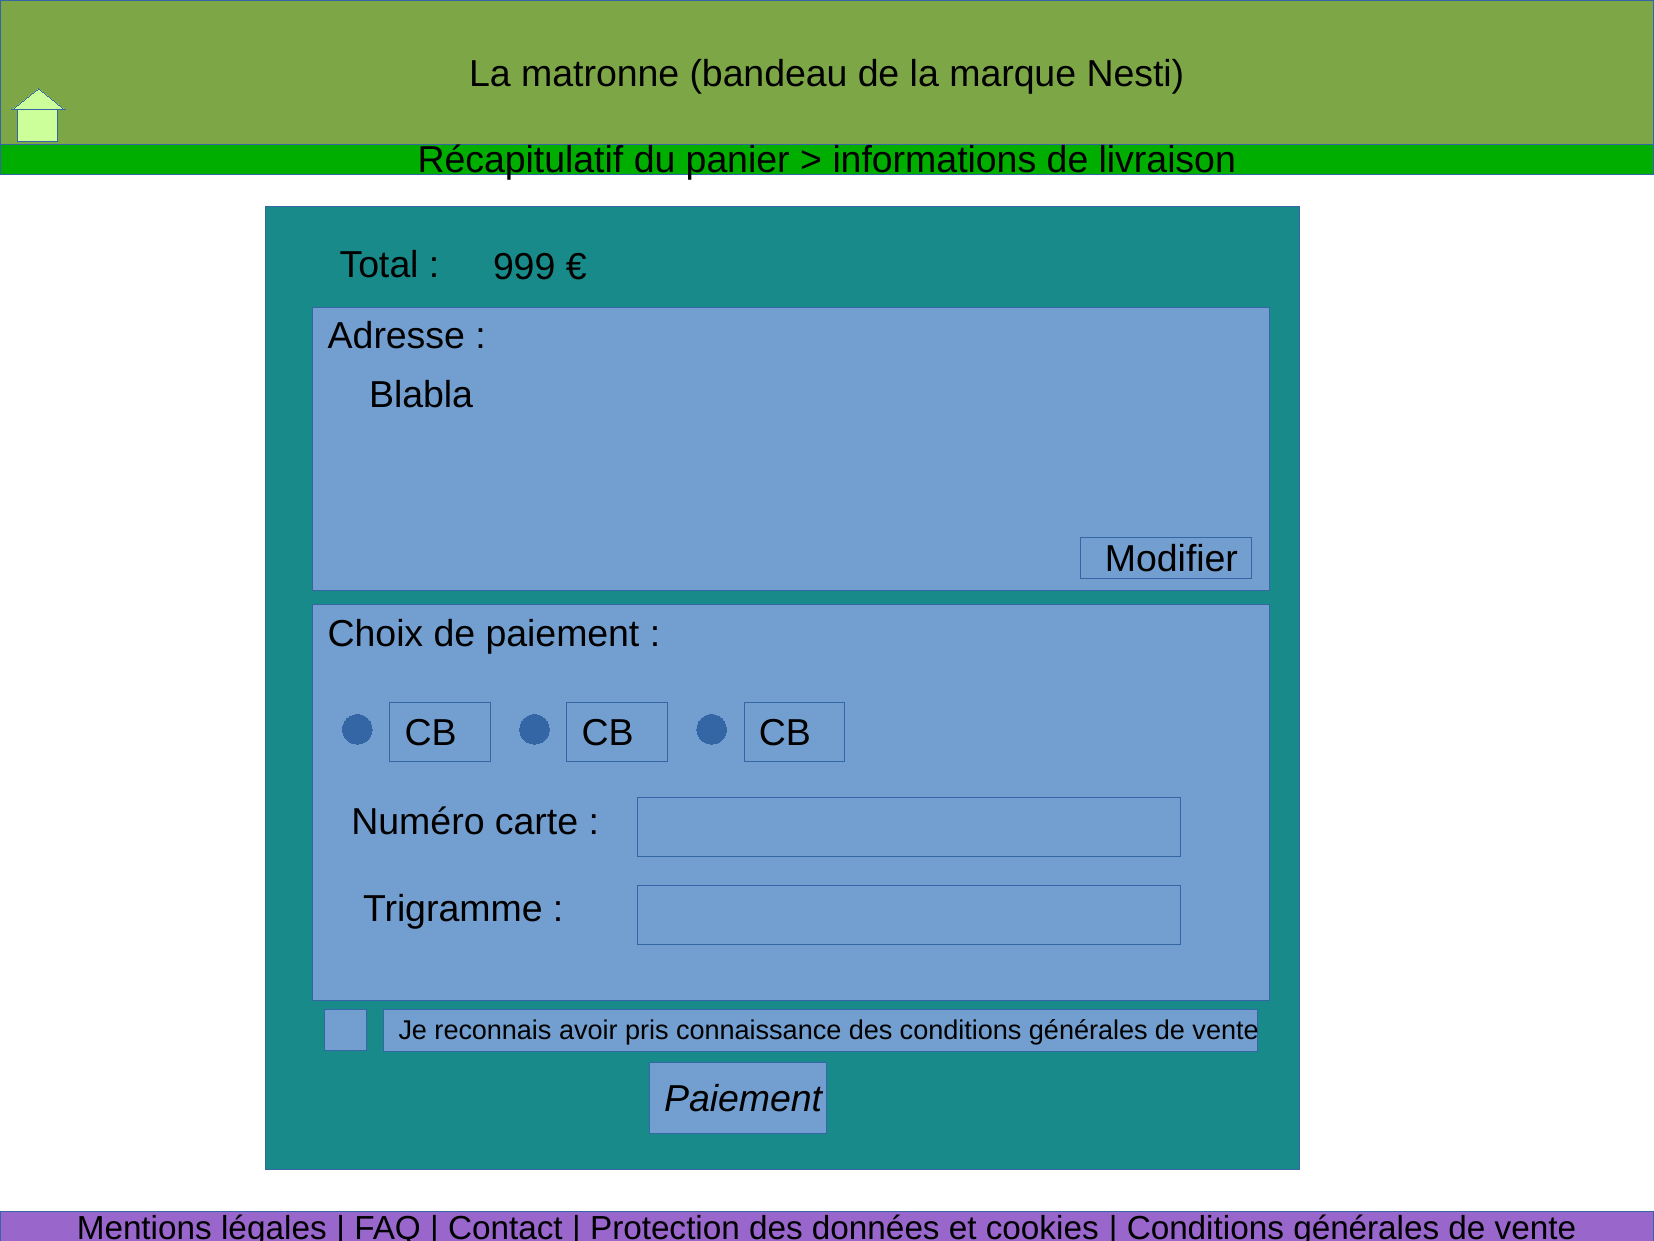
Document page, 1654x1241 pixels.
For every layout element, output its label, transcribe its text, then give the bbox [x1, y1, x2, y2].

text_box 999 € [478, 238, 603, 313]
text_box Modifier [1080, 537, 1252, 579]
text_box La matronne (bandeau de la marque Nesti) [0, 0, 1654, 144]
text_box Total : [324, 236, 473, 311]
text_box Trigramme : [348, 879, 597, 975]
text_box CB [744, 702, 845, 762]
text_box Choix de paiement : [312, 604, 1270, 1001]
text_box Paiement [649, 1062, 827, 1134]
text_box Je reconnais avoir pris connaissance des conditions générales de vente [383, 1009, 1258, 1052]
text_box Récapitulatif du panier > informations de livraison [0, 144, 1654, 175]
text_box [265, 206, 1300, 1170]
text_box Numéro carte : [336, 793, 632, 889]
text_box [11, 88, 66, 142]
text_box Mentions légales | FAQ | Contact | Protection des données et cookies | Conditions générales de vente [0, 1211, 1654, 1241]
text_box CB [389, 702, 491, 762]
text_box CB [566, 702, 668, 762]
text_box Blabla [354, 366, 916, 597]
text_box Adresse : [312, 307, 1270, 591]
